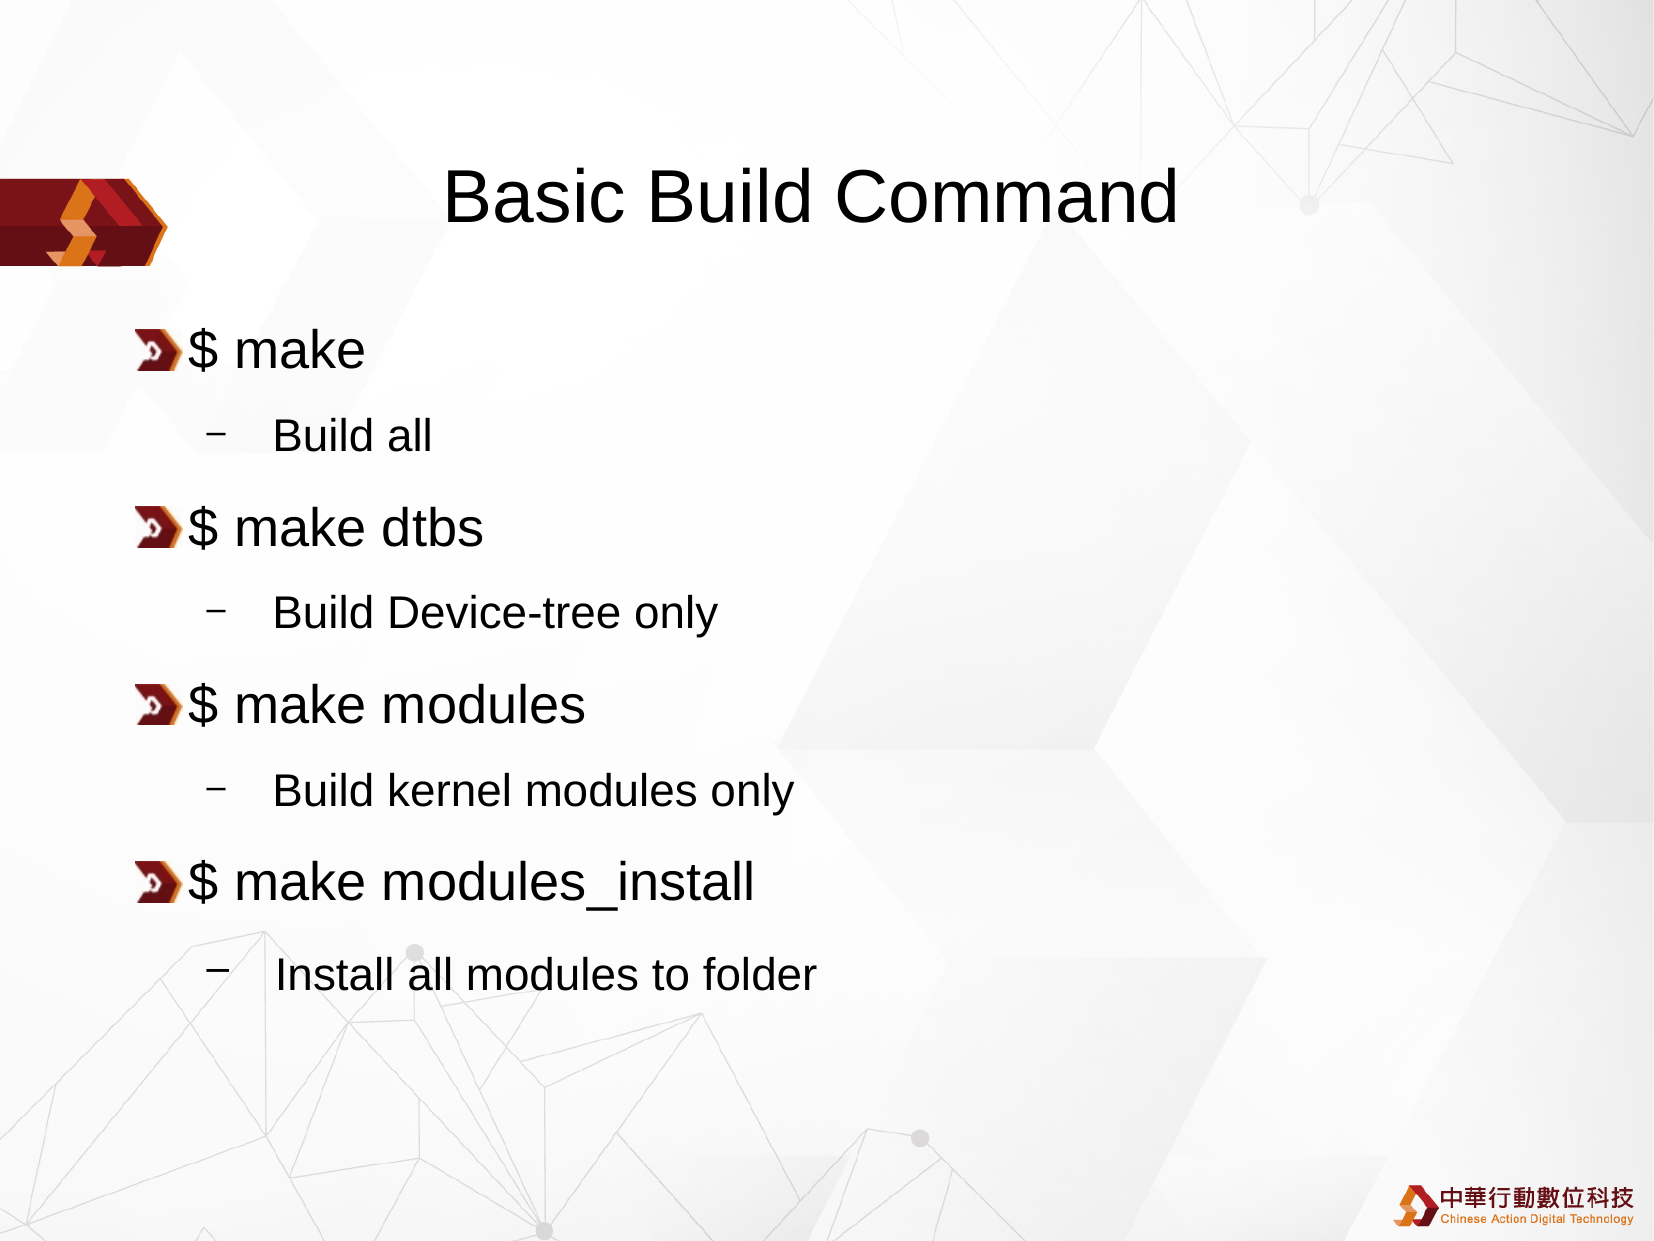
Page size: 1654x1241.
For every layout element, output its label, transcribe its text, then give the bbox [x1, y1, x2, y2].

title Basic Build Command [118, 112, 1506, 281]
picture [0, 0, 1654, 1241]
list $ make Build all $ make dtbs Build Device-tree only $ make modules Build kernel modules only $ make modules_install Install all modules to folder [118, 319, 1571, 1163]
